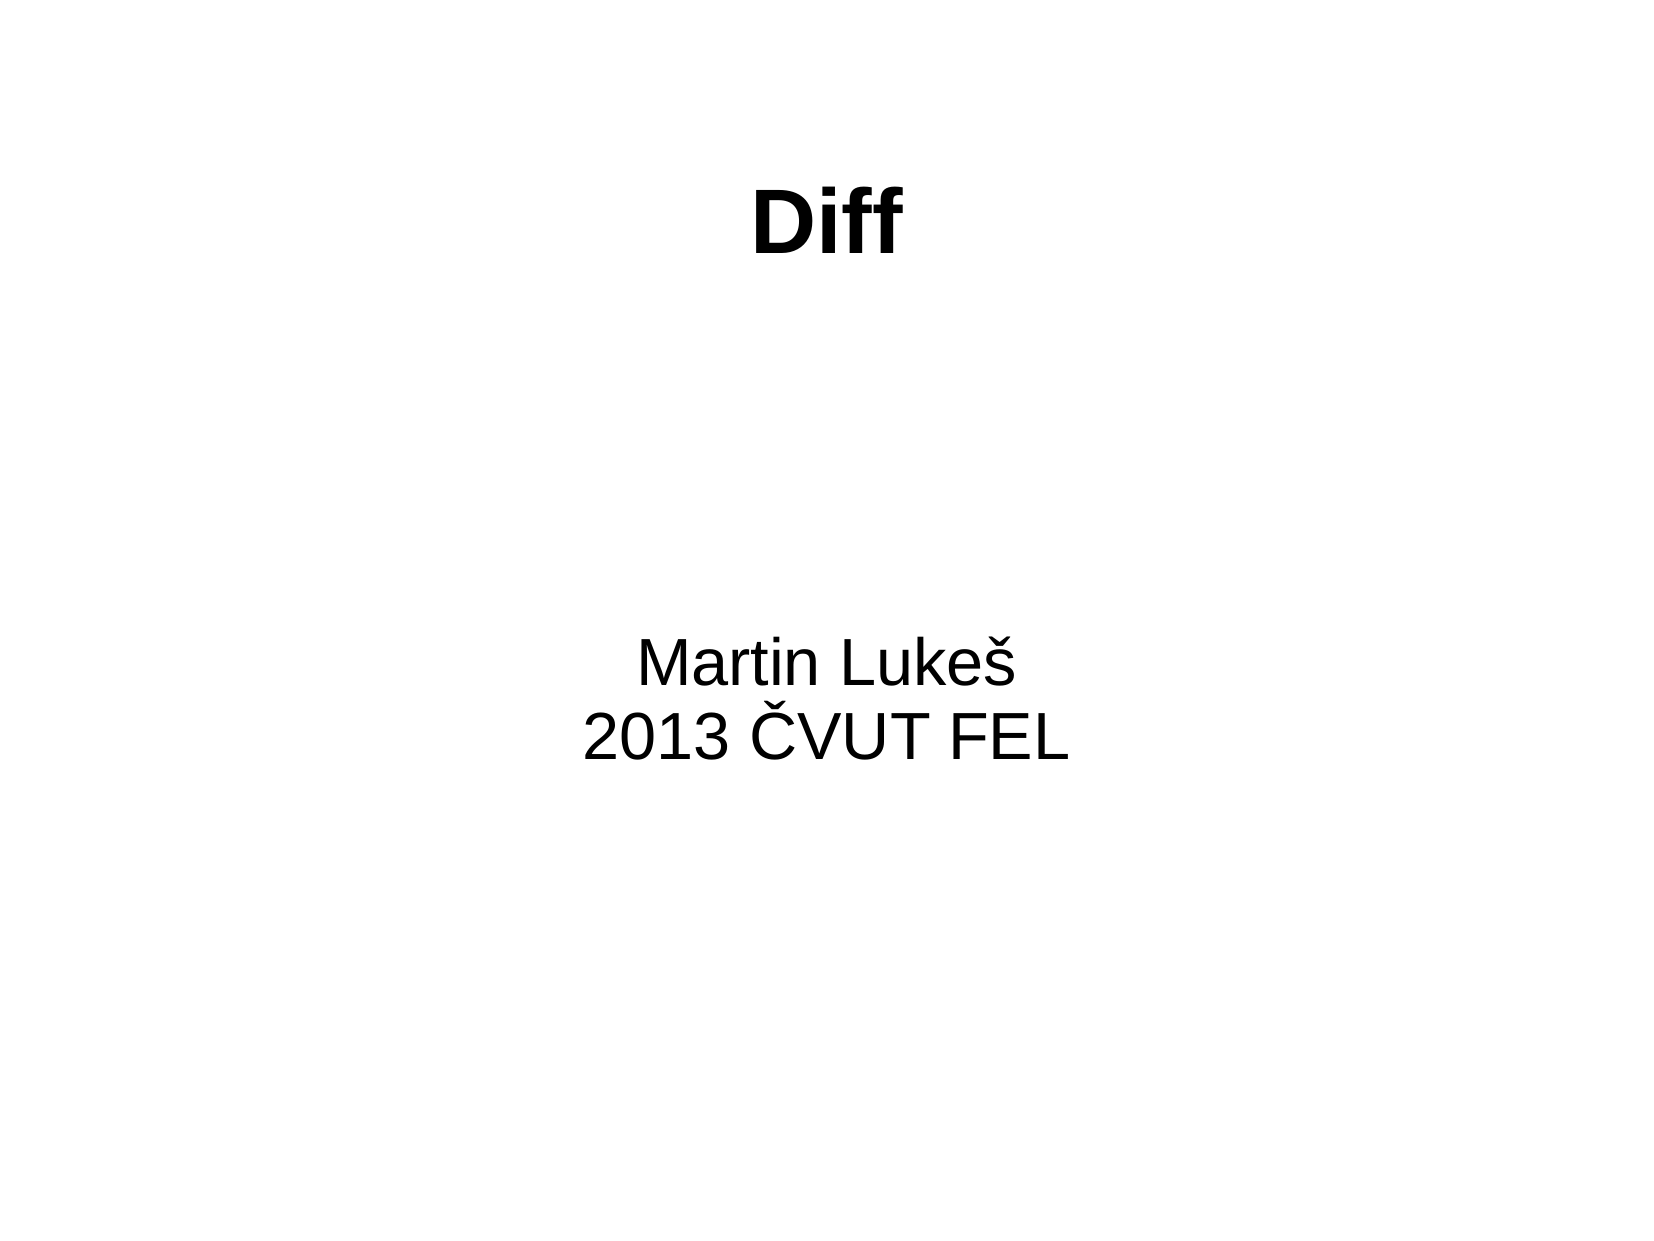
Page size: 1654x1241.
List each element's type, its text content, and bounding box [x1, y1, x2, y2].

subtitle Martin Lukeš 2013 ČVUT FEL [82, 290, 1571, 1109]
title Diff [82, 118, 1571, 290]
